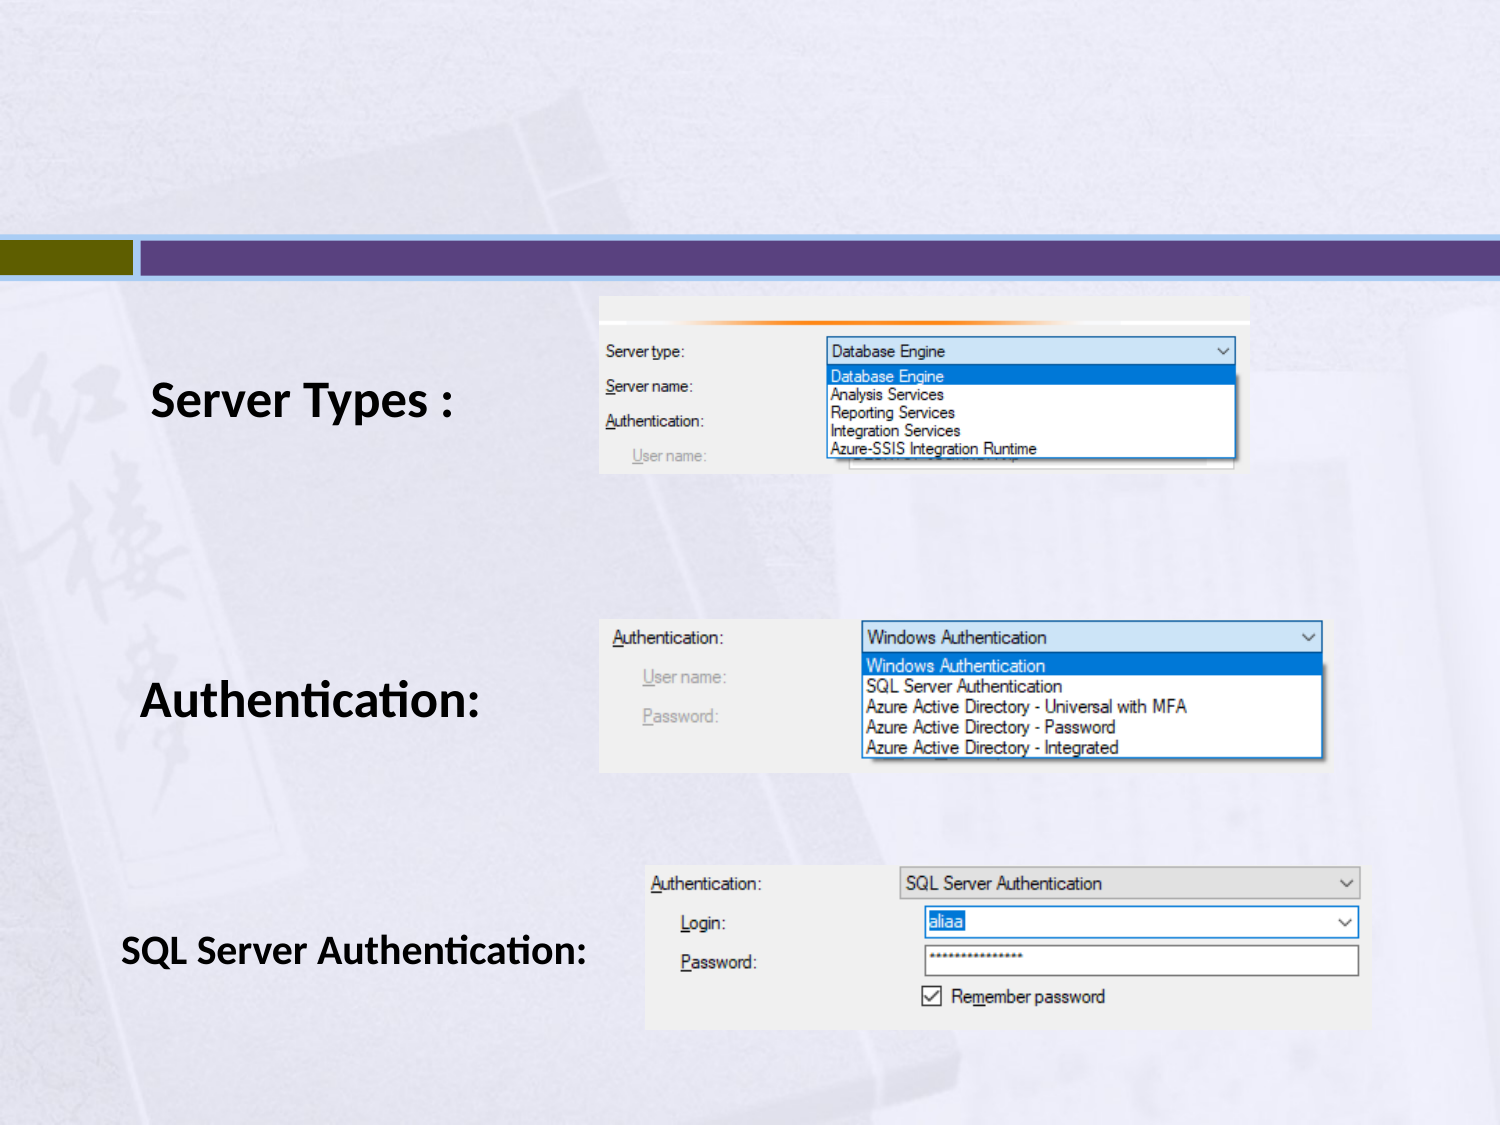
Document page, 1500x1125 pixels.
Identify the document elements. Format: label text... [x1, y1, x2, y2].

picture [0, 0, 1500, 234]
text_box Server Types : [135, 335, 505, 458]
text_box Authentication: [124, 635, 522, 758]
picture [0, 282, 1500, 1125]
text_box SQL Server Authentication: [106, 886, 610, 1009]
